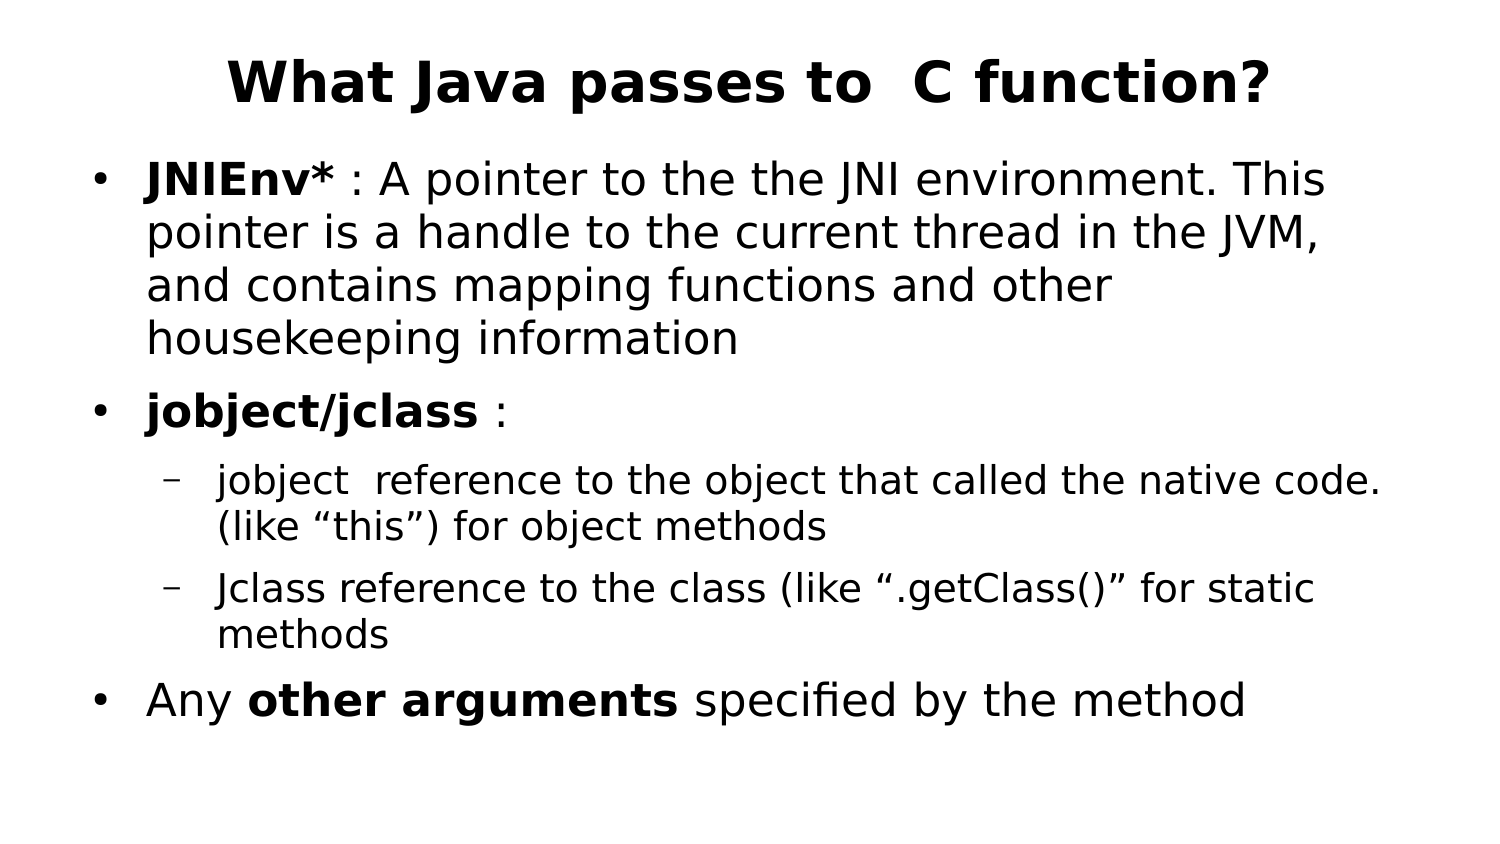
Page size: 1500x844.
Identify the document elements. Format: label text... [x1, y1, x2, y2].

list JNIEnv* : A pointer to the the JNI environment. This pointer is a handle to the current thread in the JVM, and contains mapping functions and other housekeeping information jobject/jclass : jobject reference to the object that called the native code. (like “this”) for object methods Jclass reference to the class (like “.getClass()” for static methods Any other arguments specified by the method [75, 153, 1395, 807]
title What Java passes to C function? [75, 17, 1425, 150]
